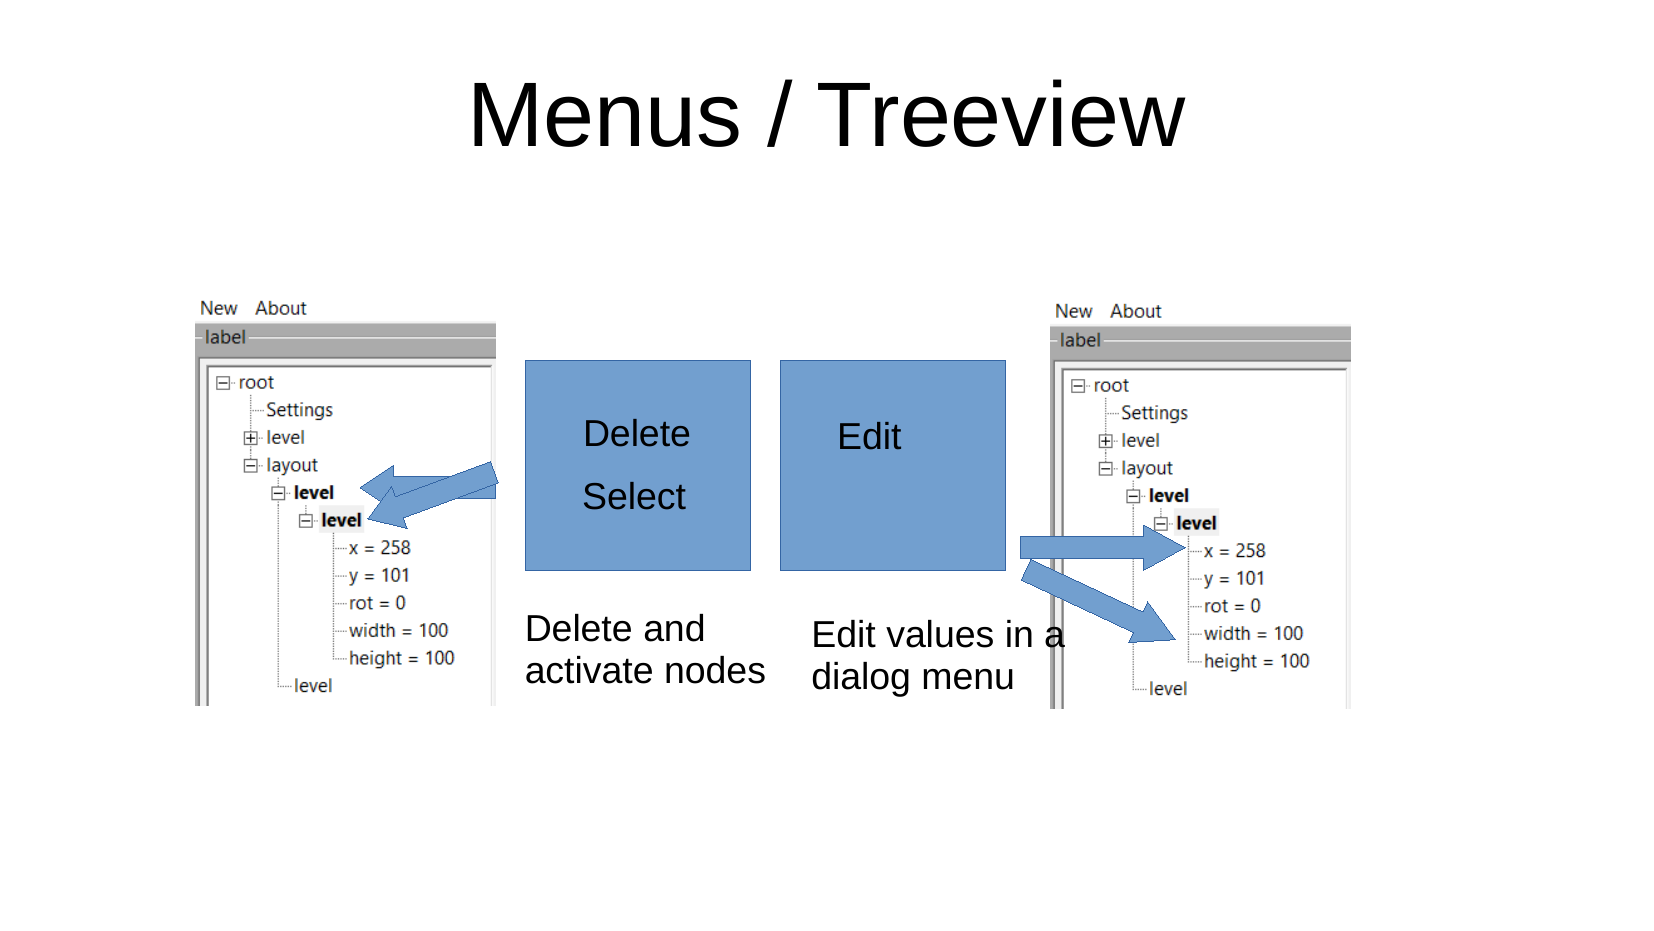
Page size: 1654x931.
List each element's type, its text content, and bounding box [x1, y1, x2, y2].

picture [1050, 299, 1351, 709]
picture [195, 296, 496, 706]
text_box [1020, 525, 1186, 643]
text_box Edit values in a dialog menu [796, 606, 1081, 706]
title Menus / Treeview [82, 37, 1571, 193]
text_box Delete [568, 405, 707, 462]
text_box [780, 360, 1006, 571]
picture [1050, 594, 1074, 606]
text_box Edit [822, 408, 917, 466]
text_box [360, 461, 499, 529]
text_box [525, 360, 751, 571]
text_box Select [567, 468, 701, 526]
text_box Delete and activate nodes [510, 600, 781, 699]
